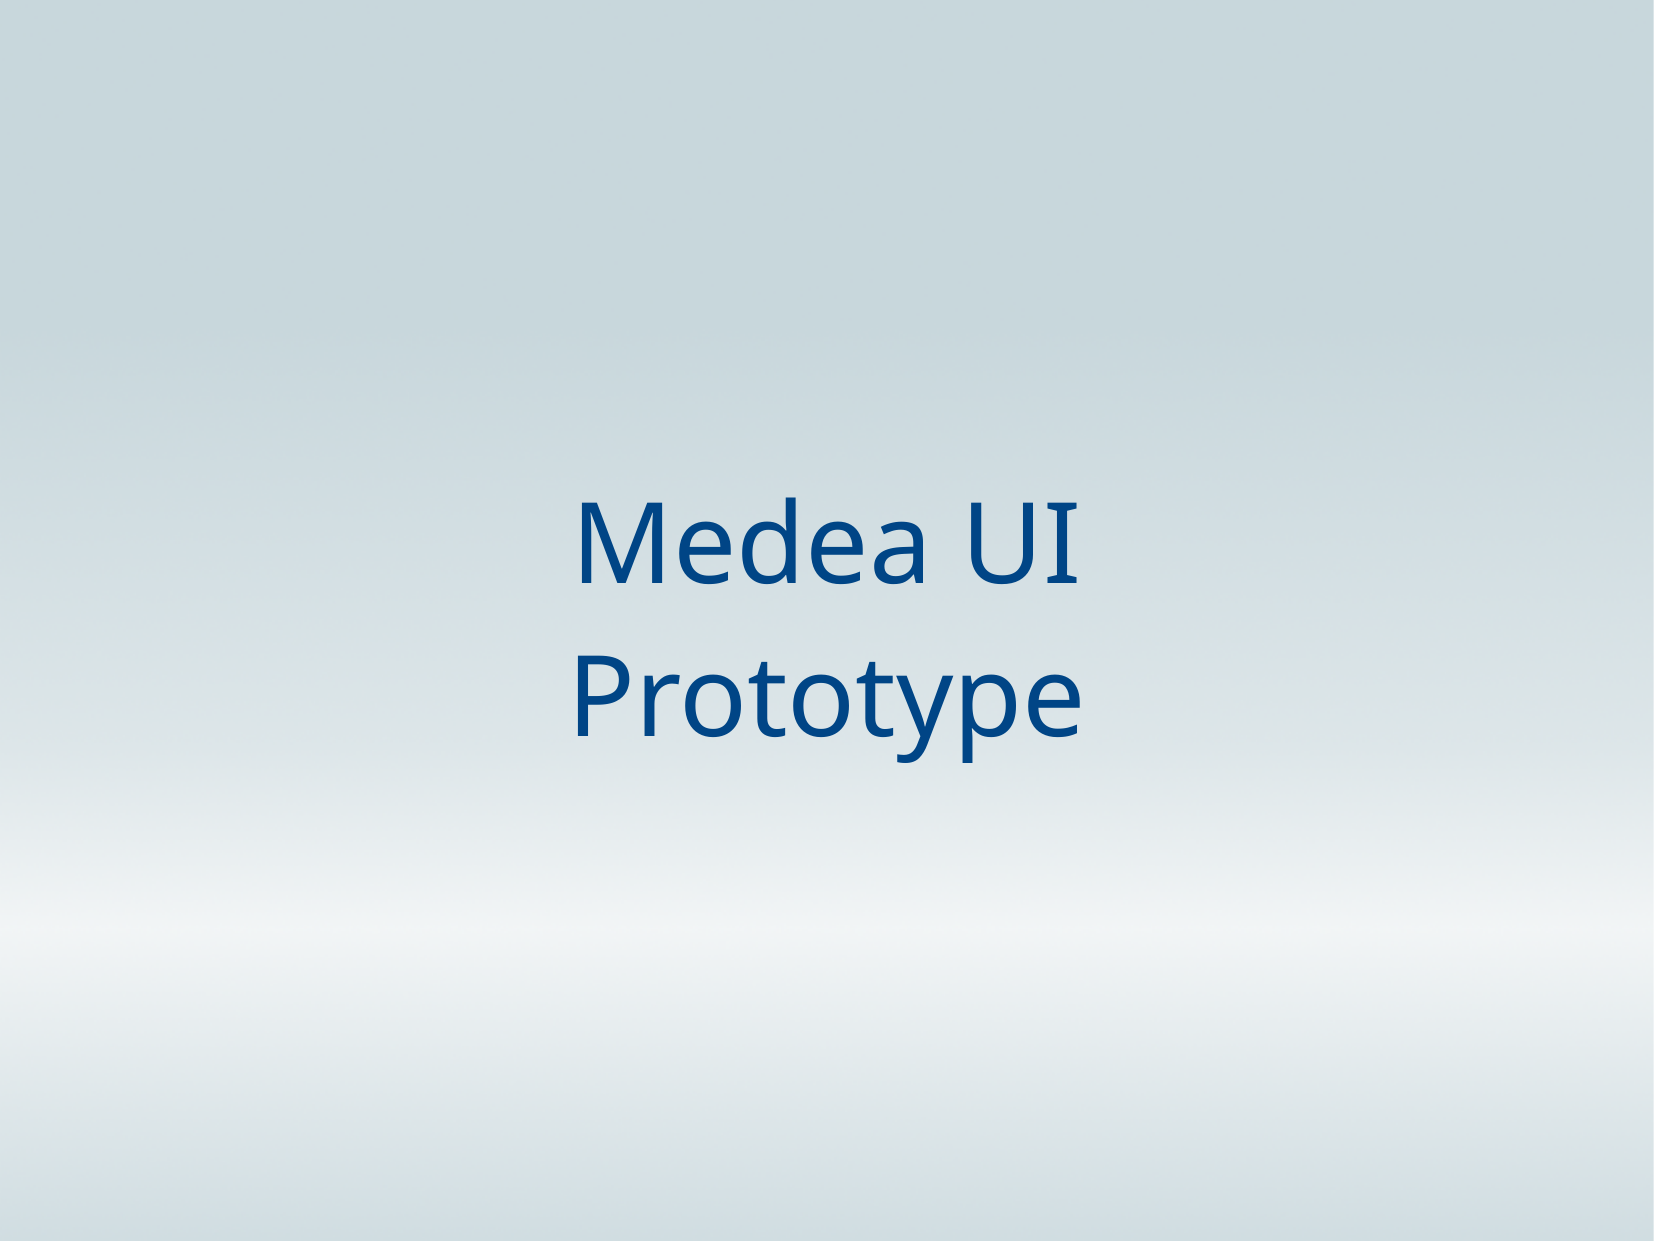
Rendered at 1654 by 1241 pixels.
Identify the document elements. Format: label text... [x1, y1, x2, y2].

text_box Medea UI Prototype [410, 455, 1244, 785]
picture [0, 0, 1654, 1241]
